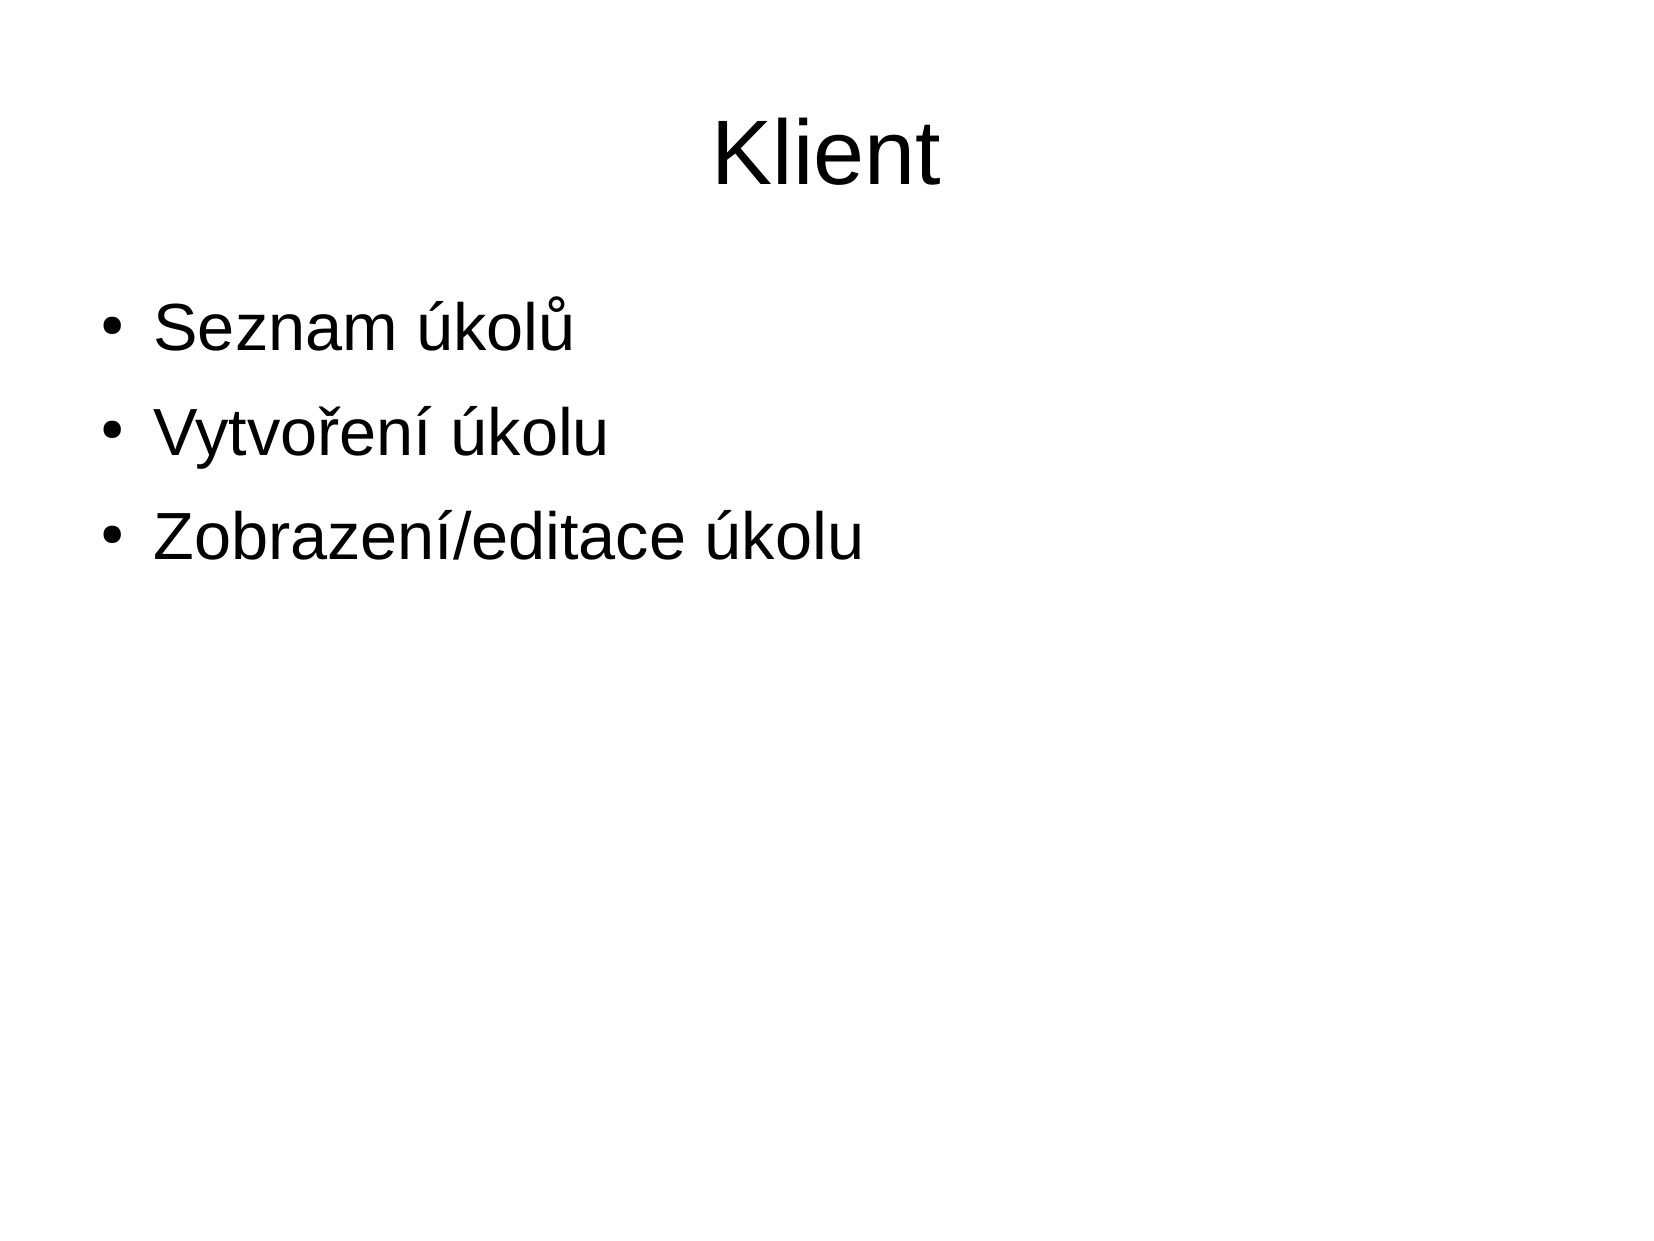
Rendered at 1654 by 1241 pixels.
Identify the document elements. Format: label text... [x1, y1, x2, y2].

list Seznam úkolů Vytvoření úkolu Zobrazení/editace úkolu [82, 290, 1571, 1010]
title Klient [82, 49, 1571, 257]
